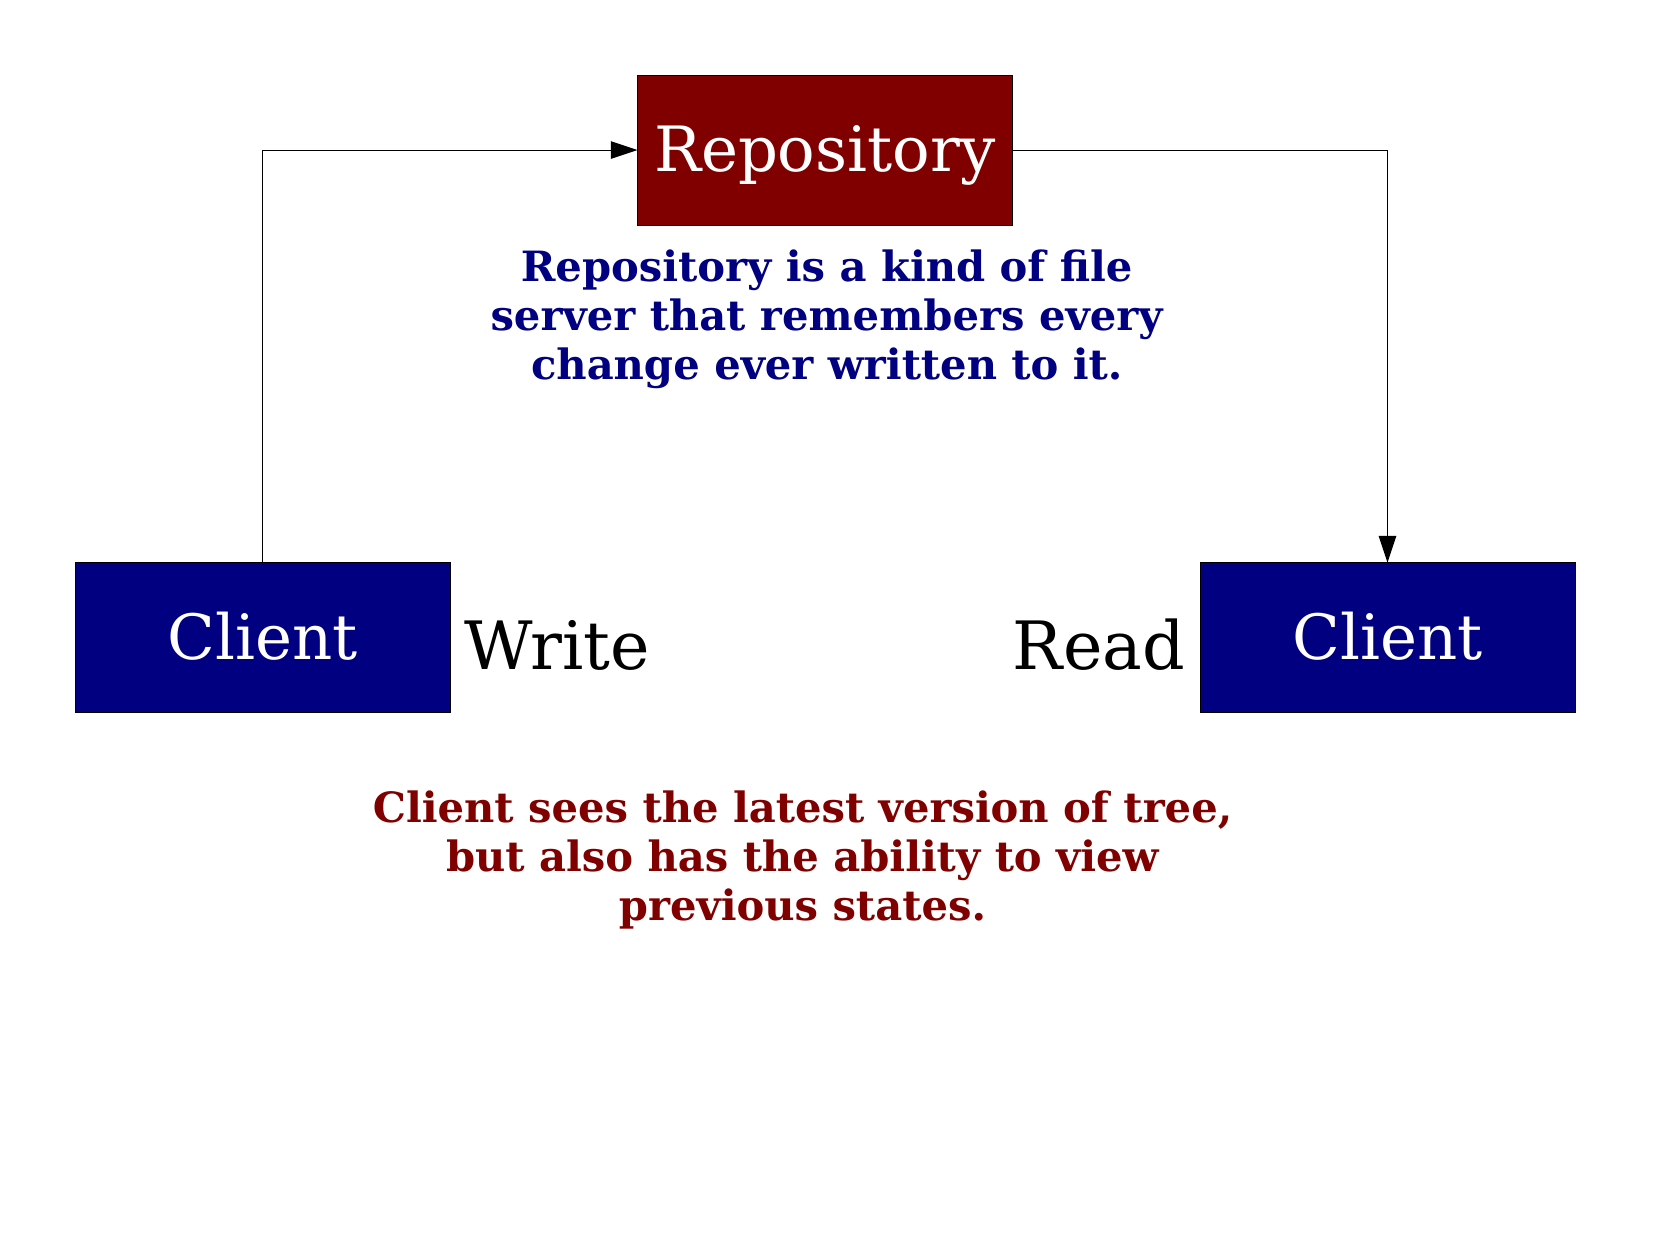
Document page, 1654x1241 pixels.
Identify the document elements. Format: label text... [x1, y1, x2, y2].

text_box Write [450, 600, 662, 693]
text_box Repository [637, 75, 1013, 226]
text_box Repository is a kind of file server that remembers every change ever written to it. [470, 234, 1184, 397]
text_box Read [998, 600, 1197, 693]
text_box Client [1200, 562, 1576, 713]
text_box Client [75, 562, 451, 713]
text_box Client sees the latest version of tree, but also has the ability to view previous states. [358, 775, 1296, 938]
